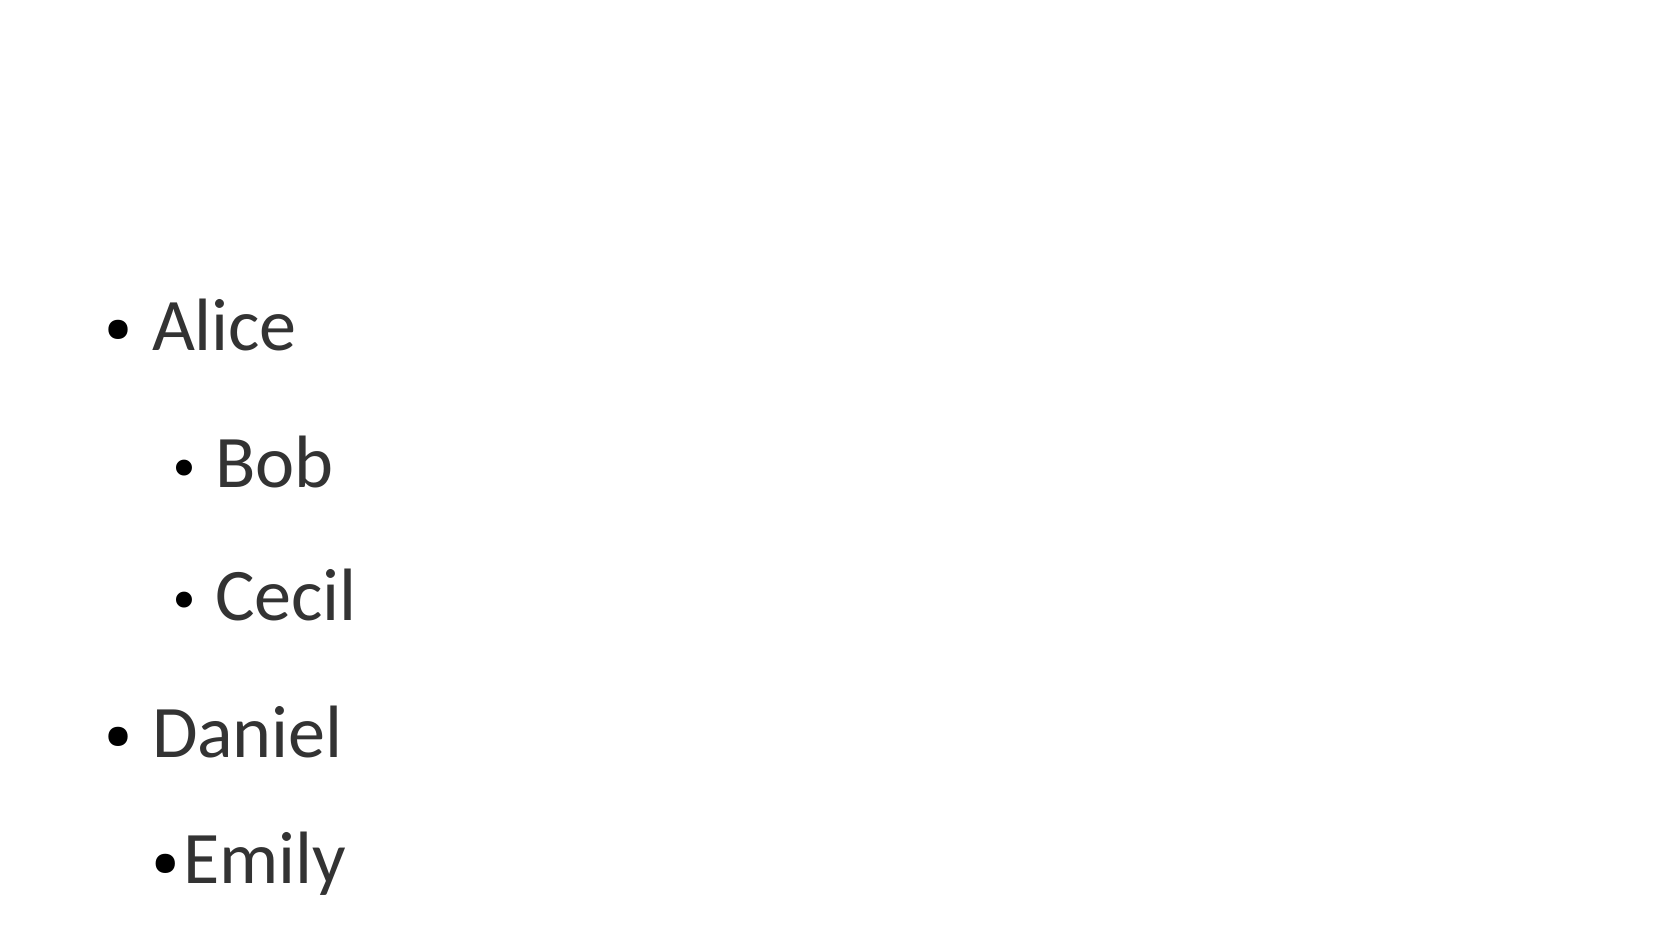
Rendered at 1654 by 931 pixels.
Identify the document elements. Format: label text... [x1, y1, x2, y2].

list Alice Bob Cecil Daniel Emily [89, 258, 925, 910]
